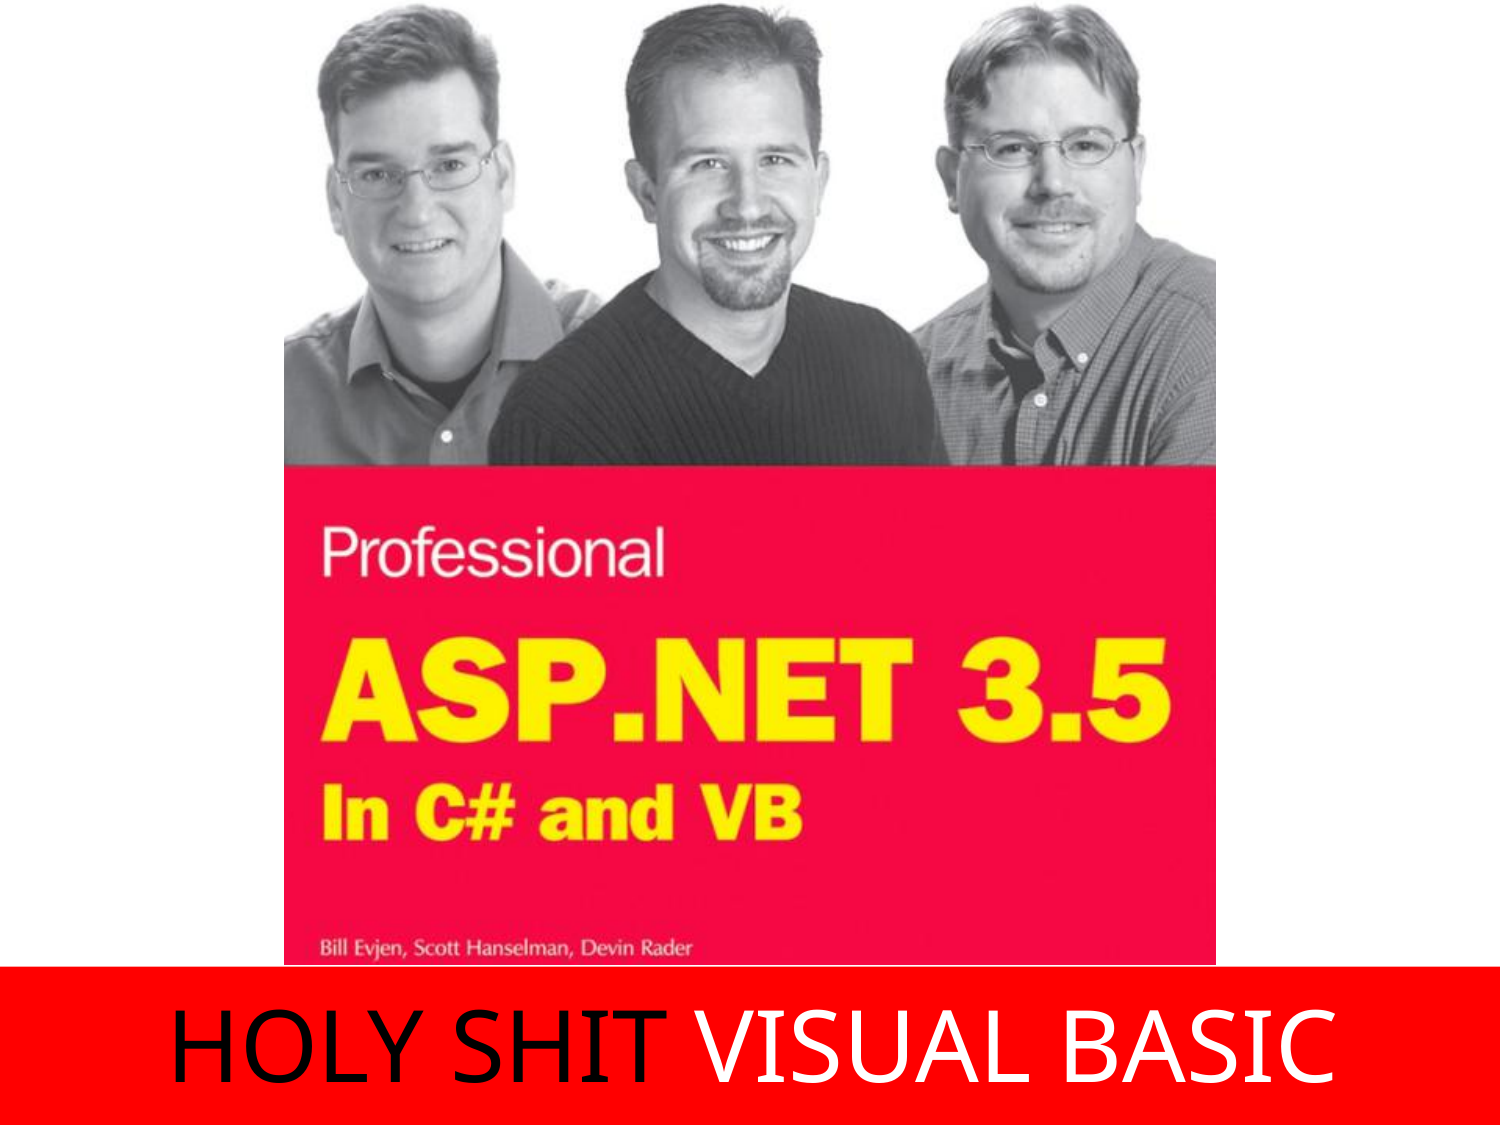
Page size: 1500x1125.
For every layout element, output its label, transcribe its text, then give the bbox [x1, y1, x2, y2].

list HOLY SHIT VISUAL BASIC [28, 974, 1478, 1111]
picture [284, 0, 1216, 965]
